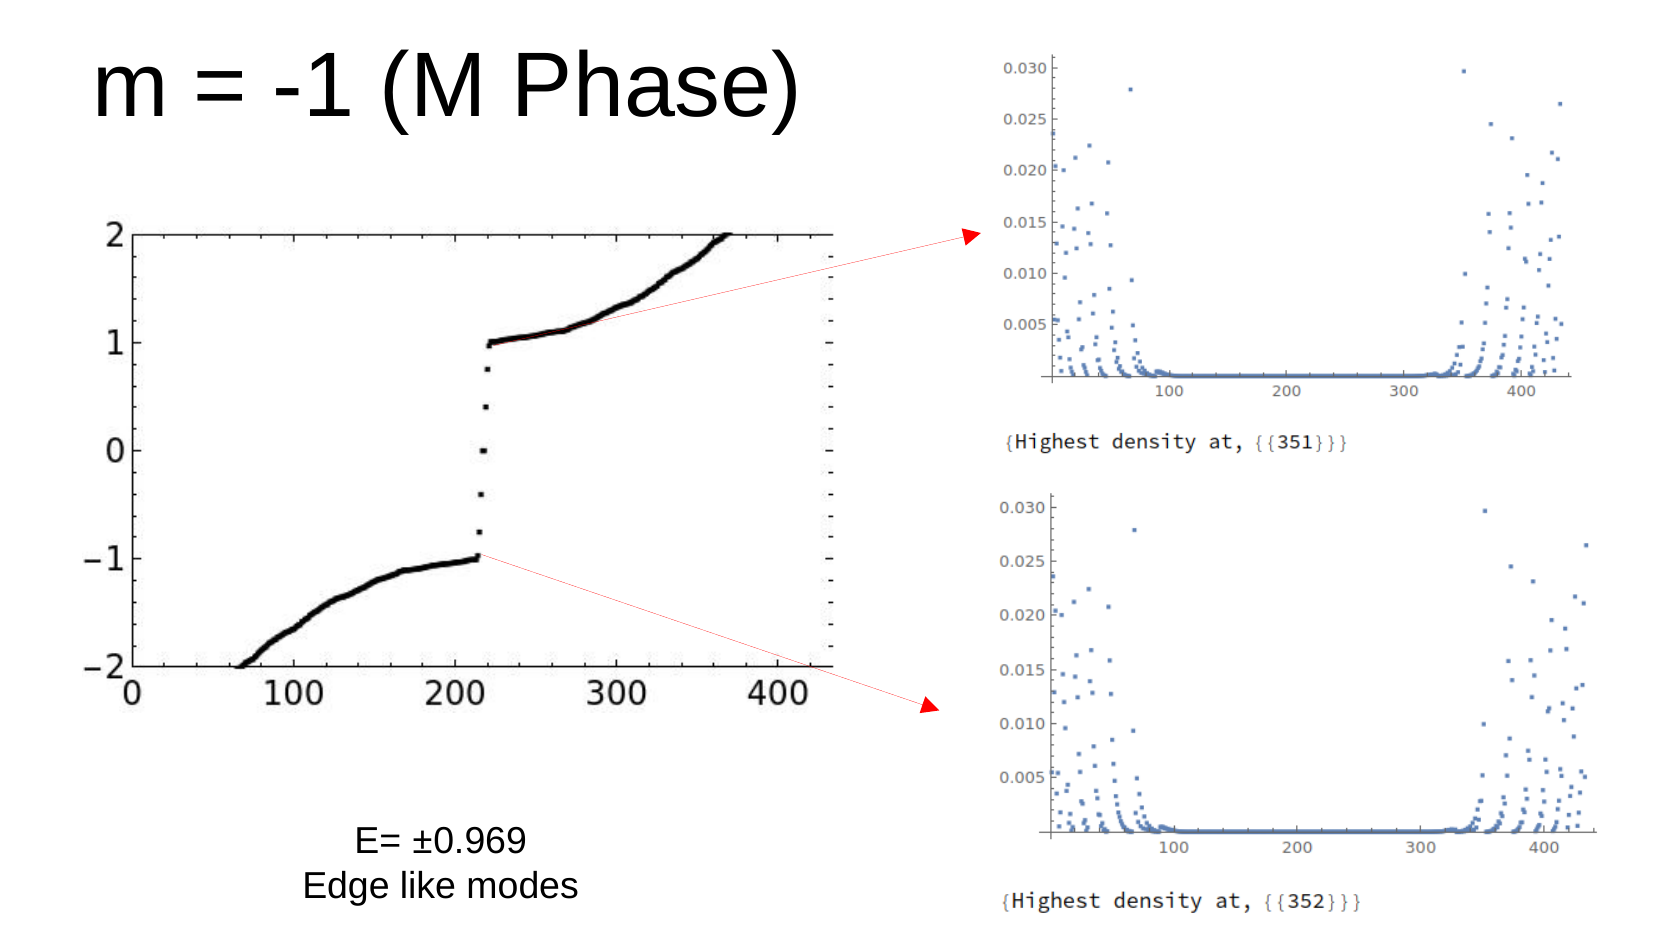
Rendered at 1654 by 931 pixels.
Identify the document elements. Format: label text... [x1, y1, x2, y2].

picture [996, 45, 1631, 458]
picture [988, 487, 1627, 918]
picture [82, 214, 835, 713]
title m = -1 (M Phase) [17, 7, 878, 163]
text_box E= ±0.969 Edge like modes [287, 806, 594, 907]
